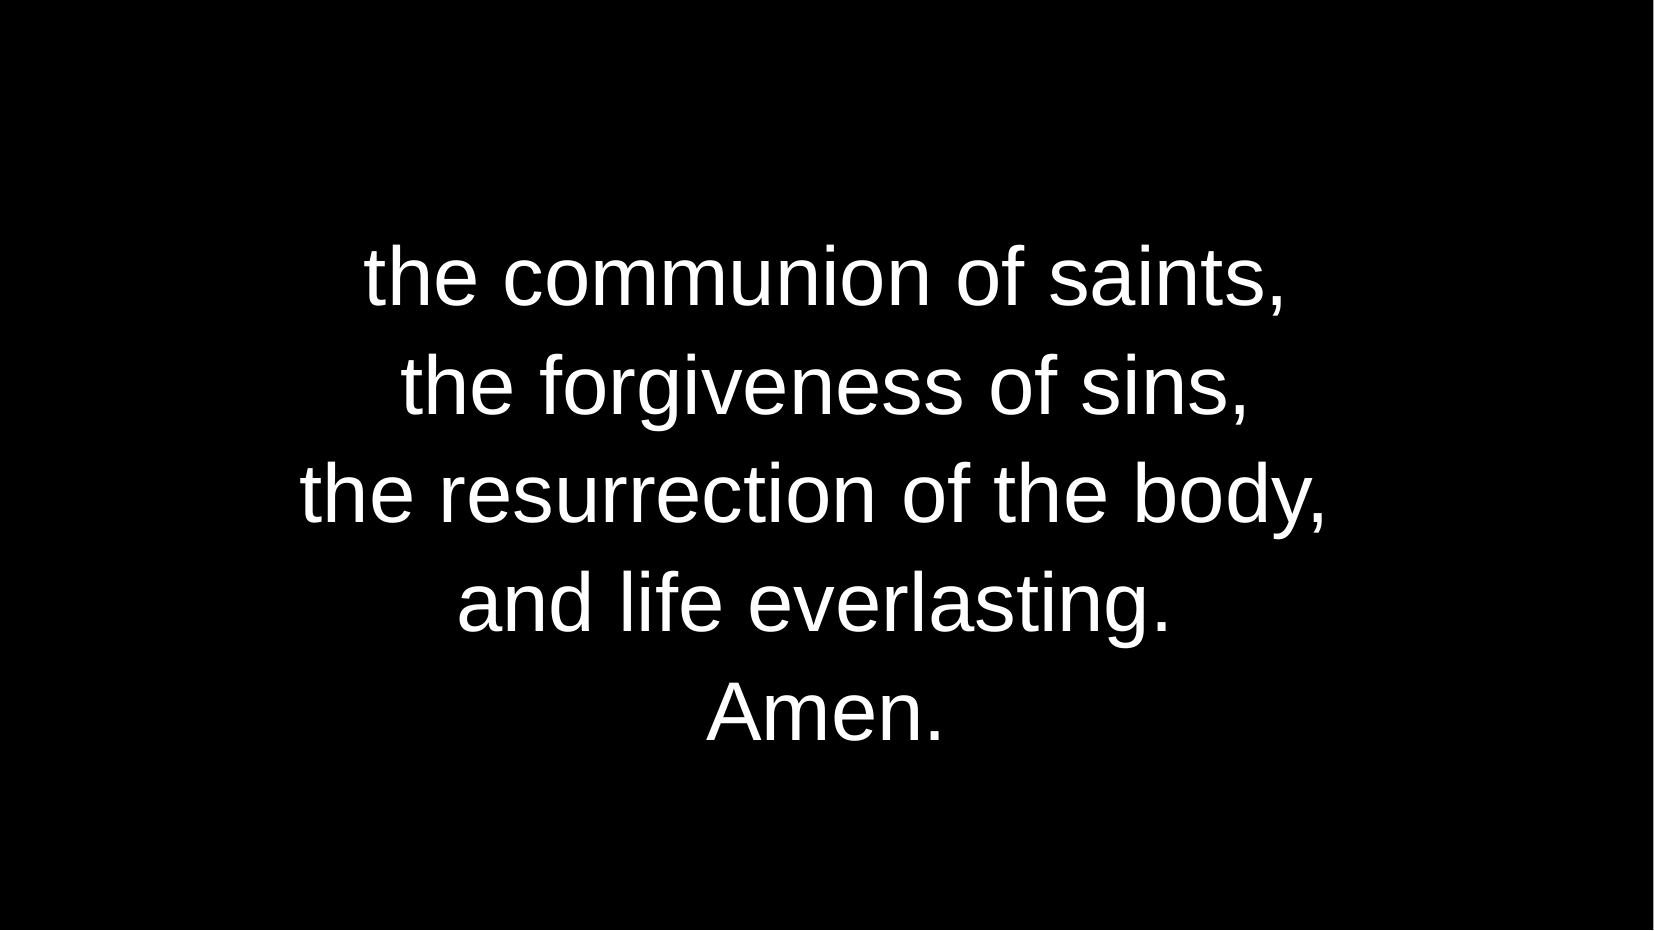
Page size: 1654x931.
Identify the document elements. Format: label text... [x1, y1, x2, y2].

list the communion of saints, the forgiveness of sins, the resurrection of the body, and life everlasting. Amen. [0, 230, 1654, 931]
